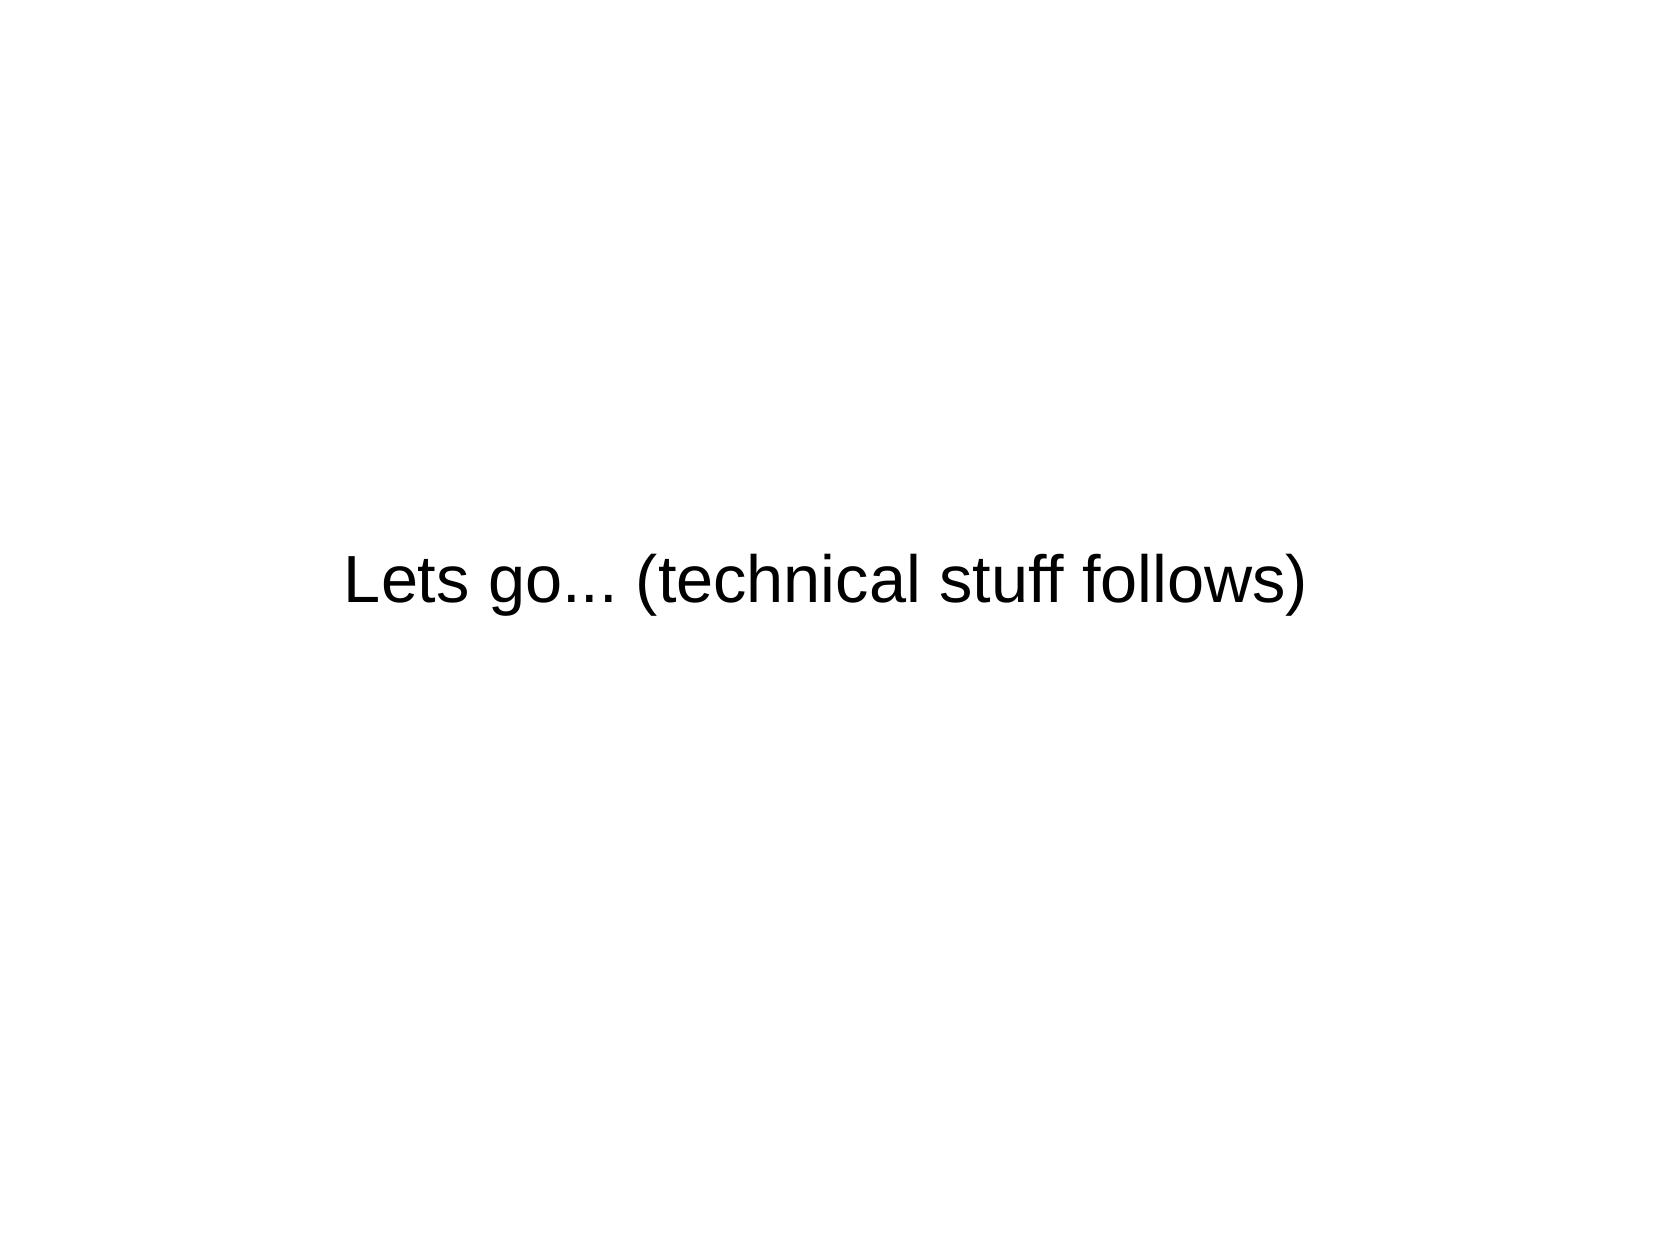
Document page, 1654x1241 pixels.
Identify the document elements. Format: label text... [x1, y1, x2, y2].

subtitle Lets go... (technical stuff follows) [82, 49, 1571, 1109]
